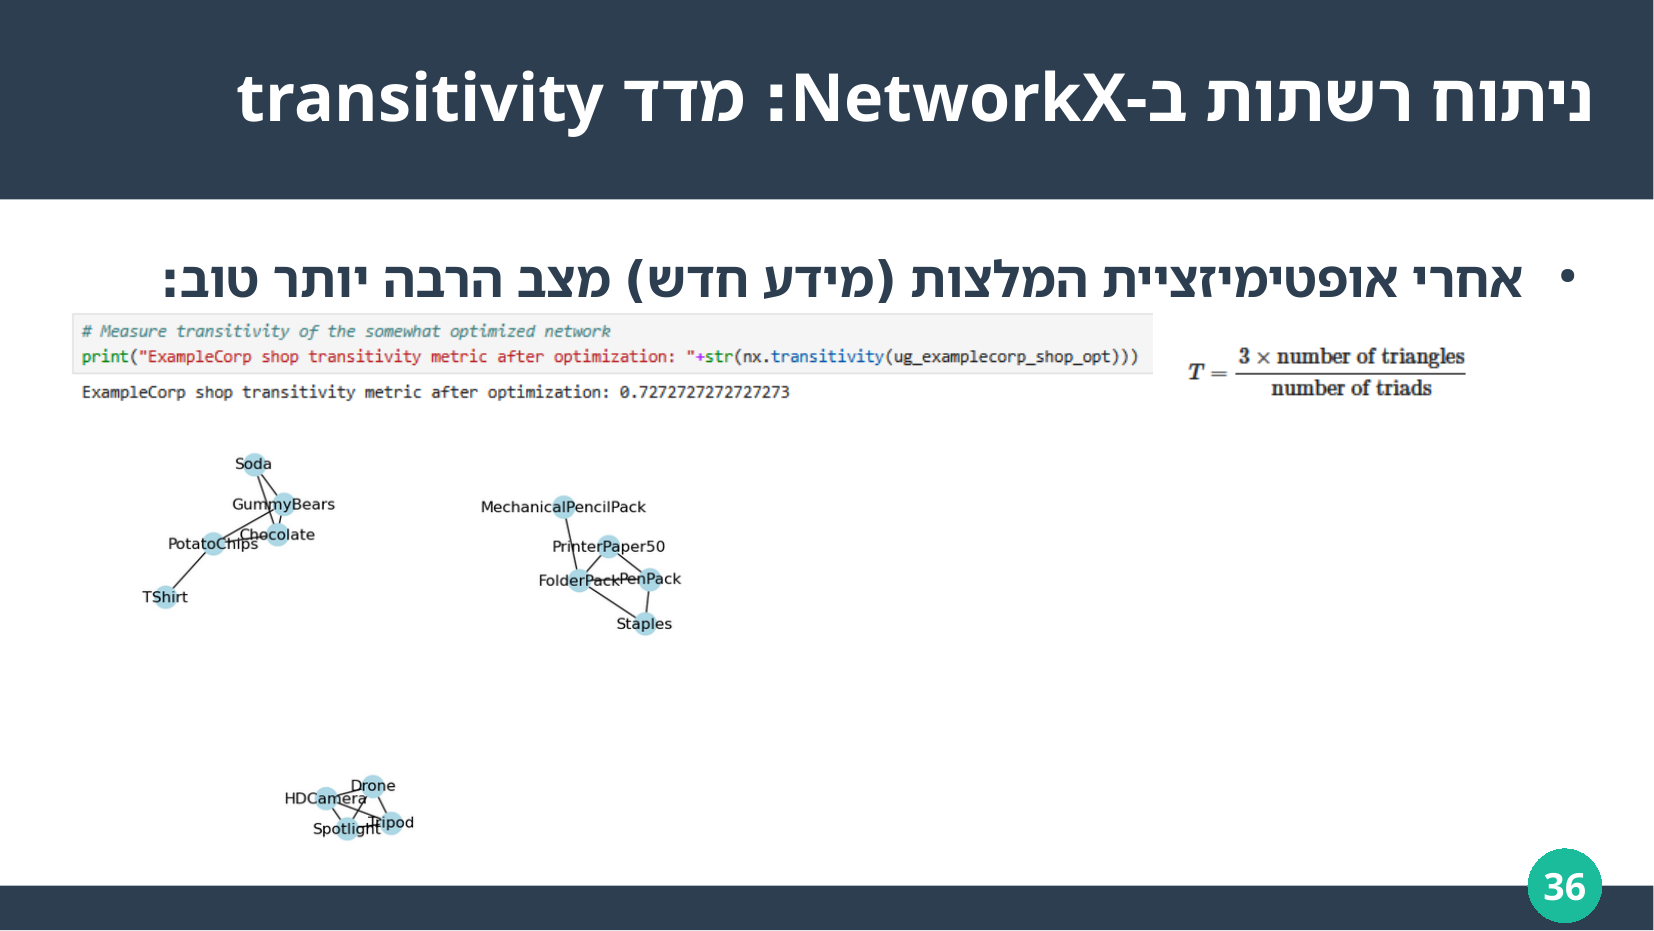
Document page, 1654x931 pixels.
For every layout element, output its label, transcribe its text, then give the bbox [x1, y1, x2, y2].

picture [112, 436, 750, 864]
title ניתוח רשתות ב-NetworkX: מדד transitivity [58, 36, 1595, 155]
picture [65, 303, 1153, 413]
picture [1162, 321, 1502, 413]
list אחרי אופטימיזציית המלצות (מידע חדש) מצב הרבה יותר טוב: [58, 243, 1595, 864]
